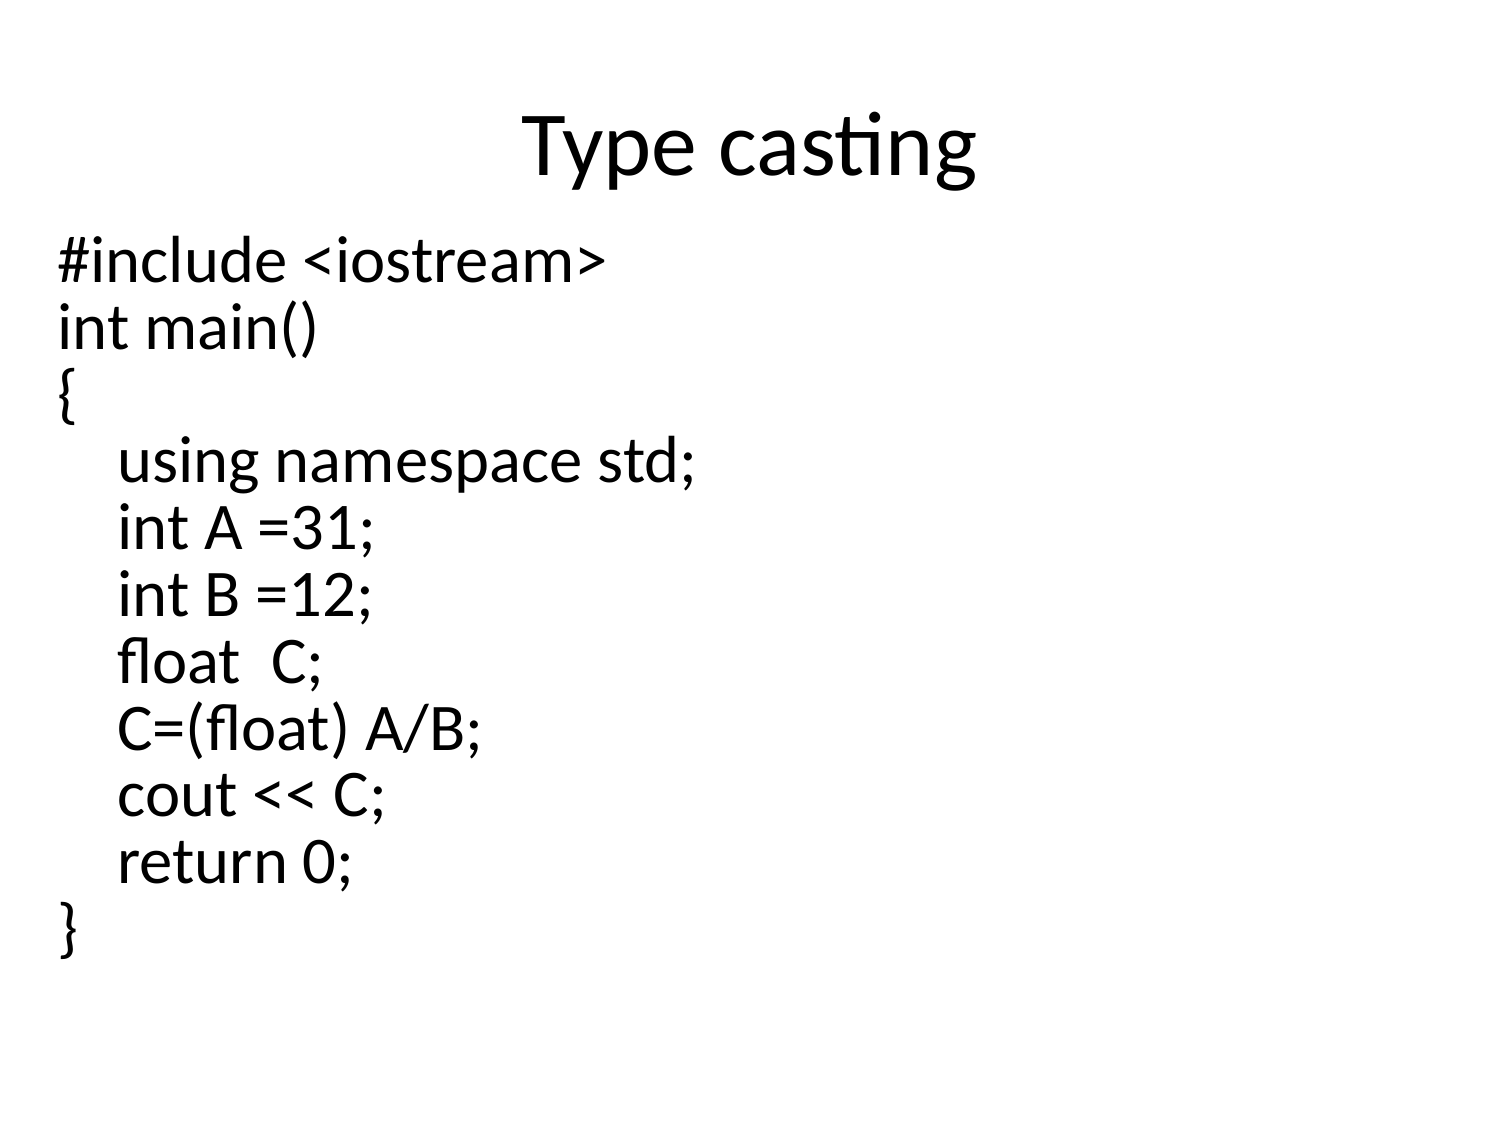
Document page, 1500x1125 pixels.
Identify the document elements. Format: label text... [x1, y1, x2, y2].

text_box #include <iostream> int main() { using namespace std; int A =31; int B =12; float C; C=(float) A/B; cout << C; return 0; } [42, 224, 713, 1042]
title Type casting [75, 45, 1425, 233]
